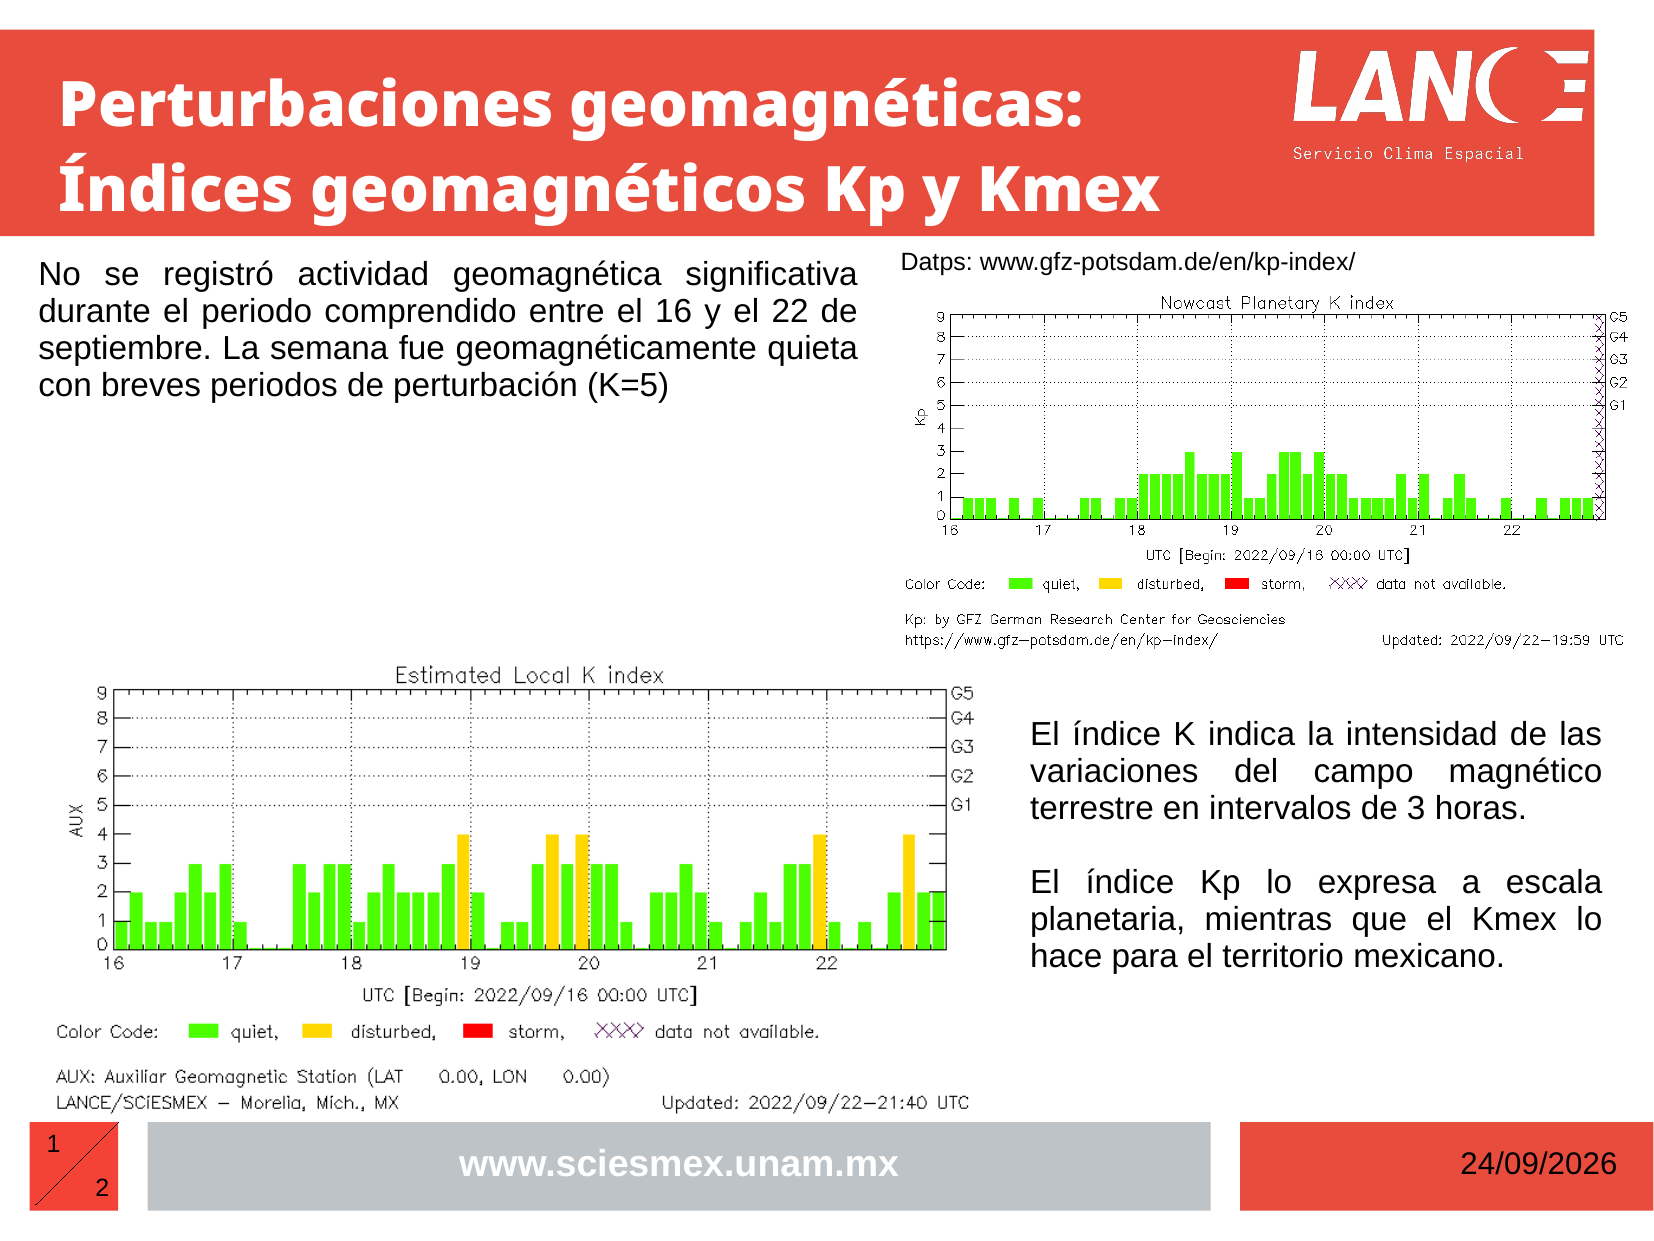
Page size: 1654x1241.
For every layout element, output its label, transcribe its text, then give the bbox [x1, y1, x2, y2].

picture [47, 277, 1642, 1116]
title Perturbaciones geomagnéticas: Índices geomagnéticos Kp y Kmex [59, 59, 1312, 207]
text_box <número> [31, 1122, 176, 1170]
text_box El índice K indica la intensidad de las variaciones del campo magnético terrestre en intervalos de 3 horas. El índice Kp lo expresa a escala planetaria, mientras que el Kmex lo hace para el territorio mexicano. [1015, 707, 1619, 1052]
text_box No se registró actividad geomagnética significativa durante el periodo comprendido entre el 16 y el 22 de septiembre. La semana fue geomagnéticamente quieta con breves periodos de perturbación (K=5) [23, 248, 875, 650]
picture [1293, 47, 1589, 162]
text_box Datps: www.gfz-potsdam.de/en/kp-index/ [885, 240, 1654, 284]
text_box 2 [35, 1151, 125, 1209]
text_box 22/09/2022 [1424, 1122, 1654, 1205]
text_box www.sciesmex.unam.mx [153, 1122, 1205, 1205]
